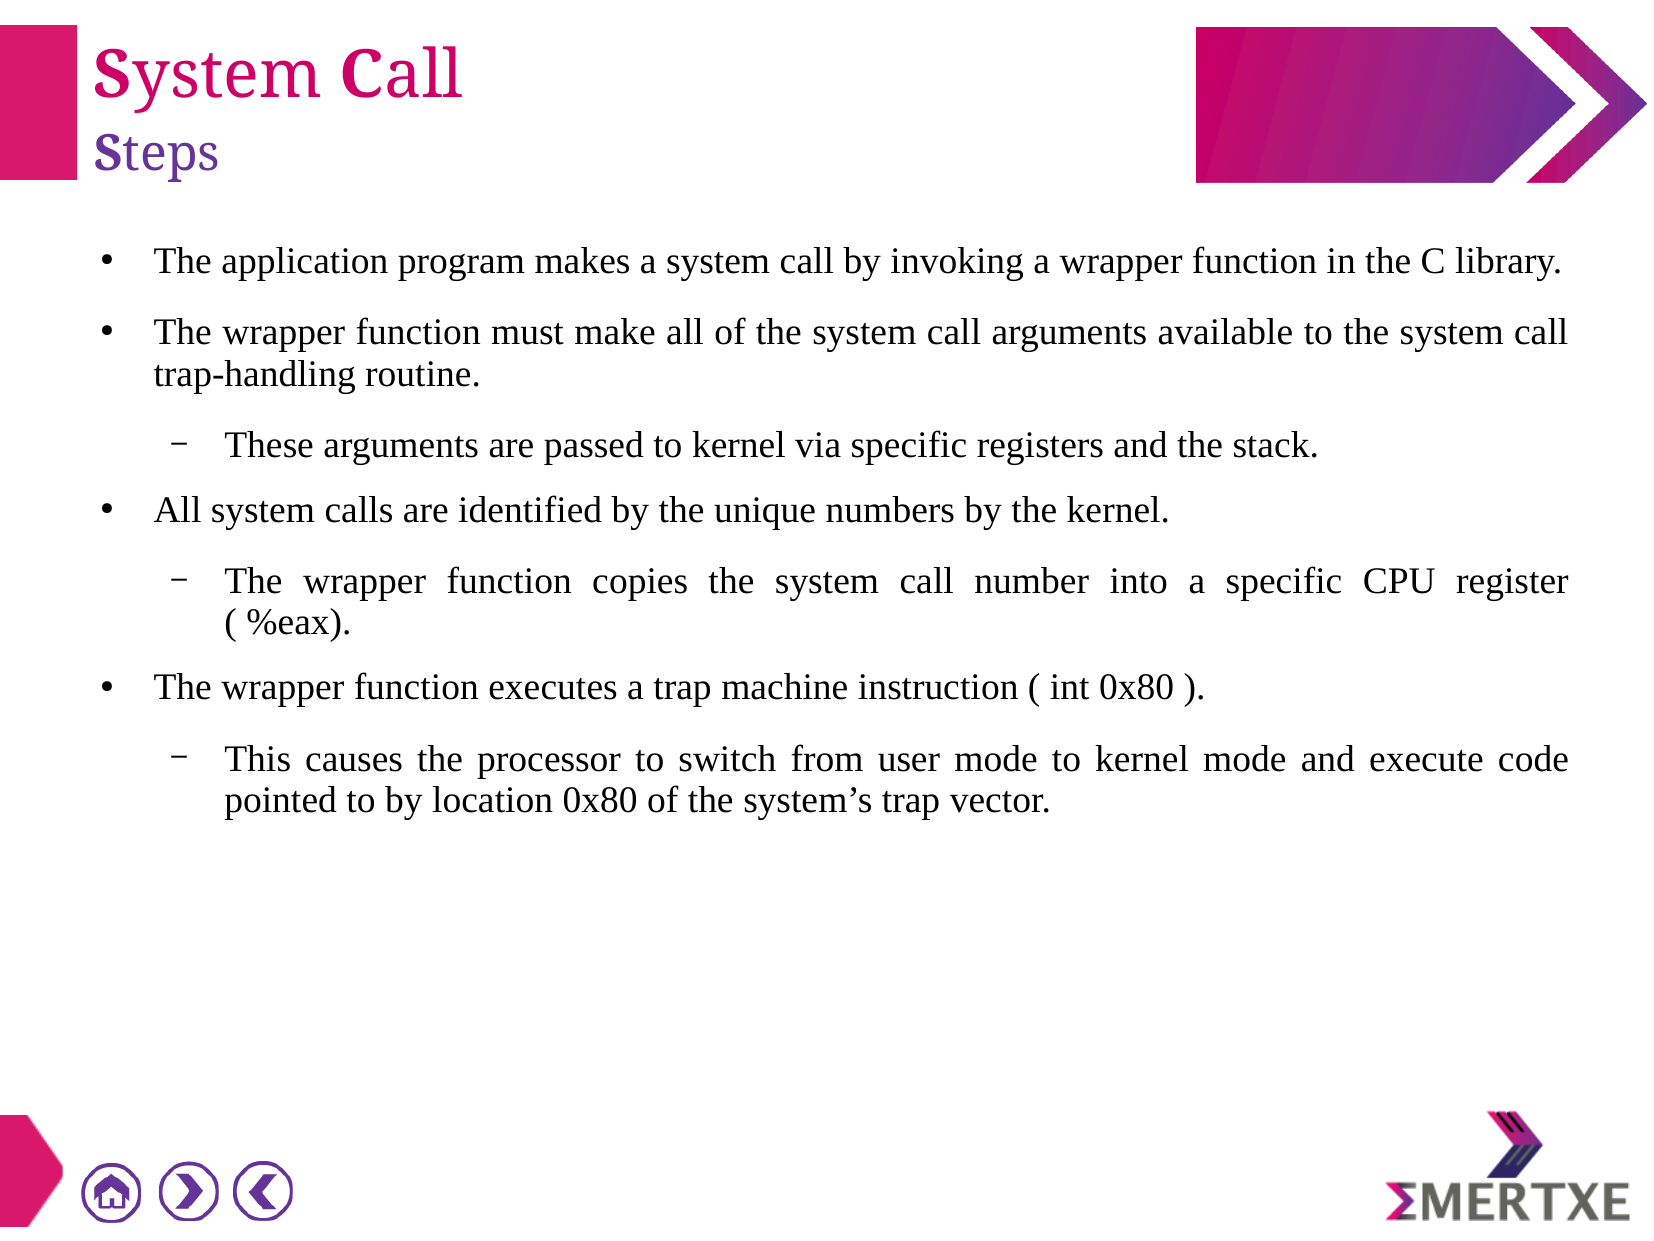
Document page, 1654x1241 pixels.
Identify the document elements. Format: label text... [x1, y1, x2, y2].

picture [1571, 27, 1647, 183]
picture [81, 1163, 141, 1223]
picture [233, 1161, 293, 1222]
picture [159, 1161, 219, 1221]
list The application program makes a system call by invoking a wrapper function in the C library. The wrapper function must make all of the system call arguments available to the system call trap-handling routine. These arguments are passed to kernel via specific registers and the stack. All system calls are identified by the unique numbers by the kernel. The wrapper function copies the system call number into a specific CPU register ( %eax). The wrapper function executes a trap machine instruction ( int 0x80 ). This causes the processor to switch from user mode to kernel mode and execute code pointed to by location 0x80 of the system’s trap vector. [82, 240, 1571, 1081]
picture [1385, 1107, 1631, 1221]
title System Call Steps [93, 2, 1571, 210]
